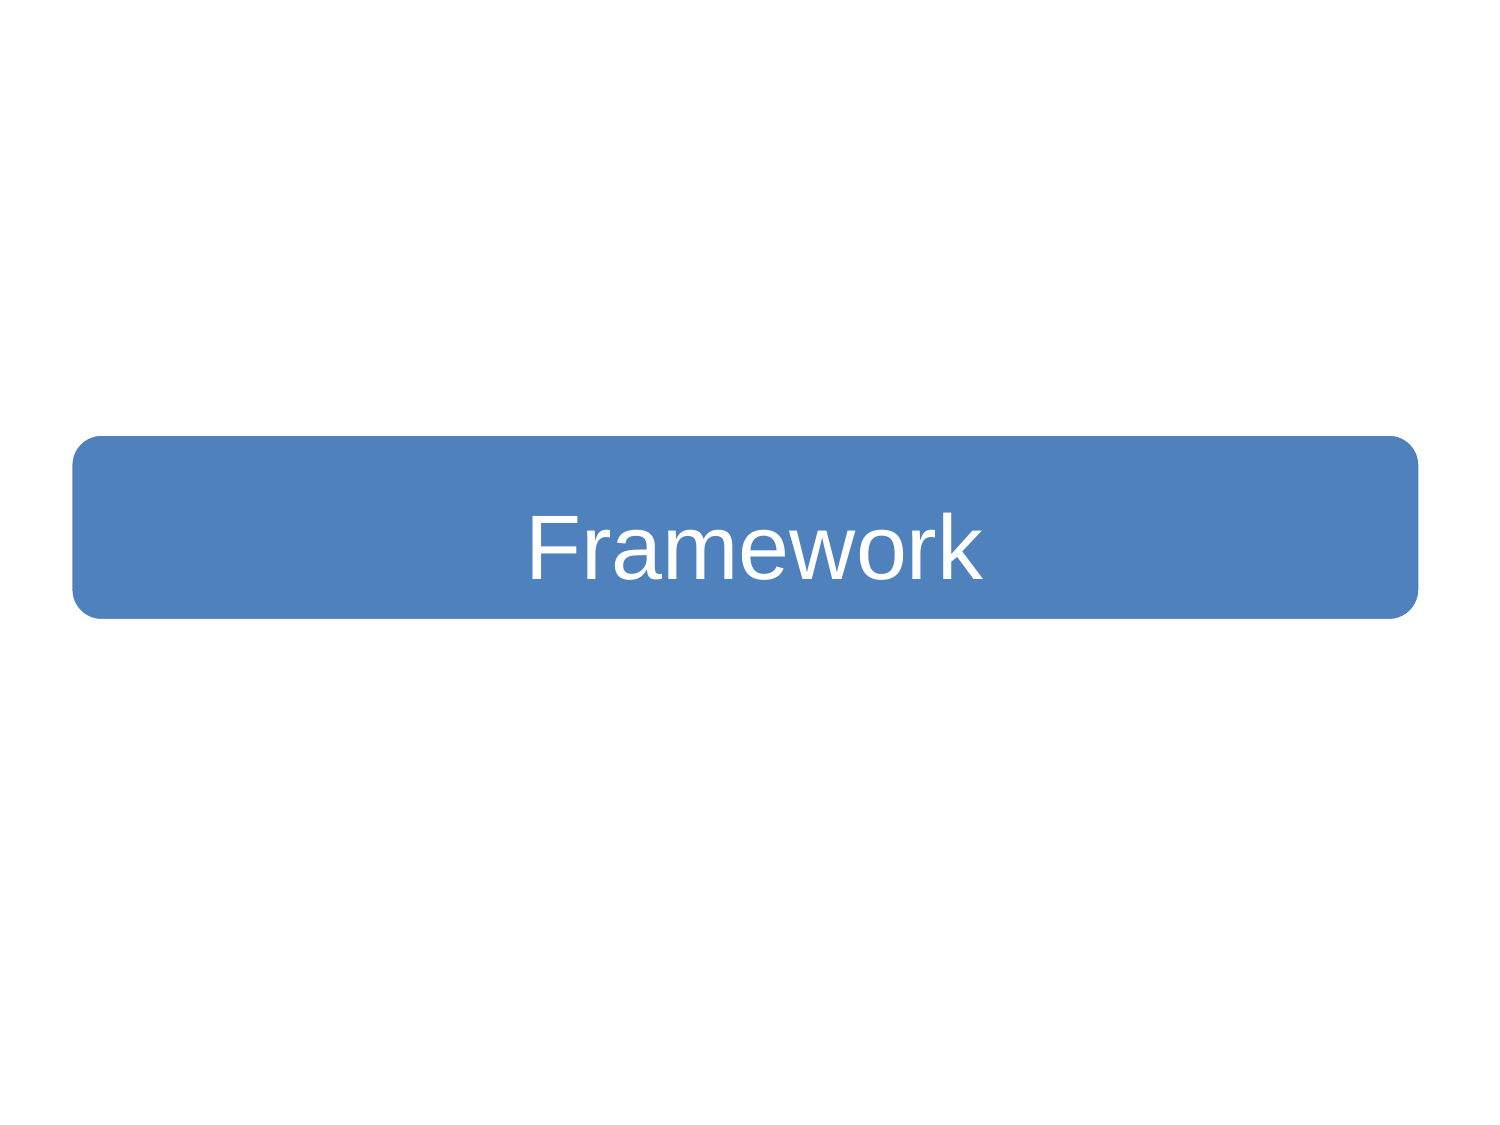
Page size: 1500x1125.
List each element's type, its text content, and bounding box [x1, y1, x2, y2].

title Framework [79, 479, 1430, 668]
text_box [70, 433, 1421, 612]
